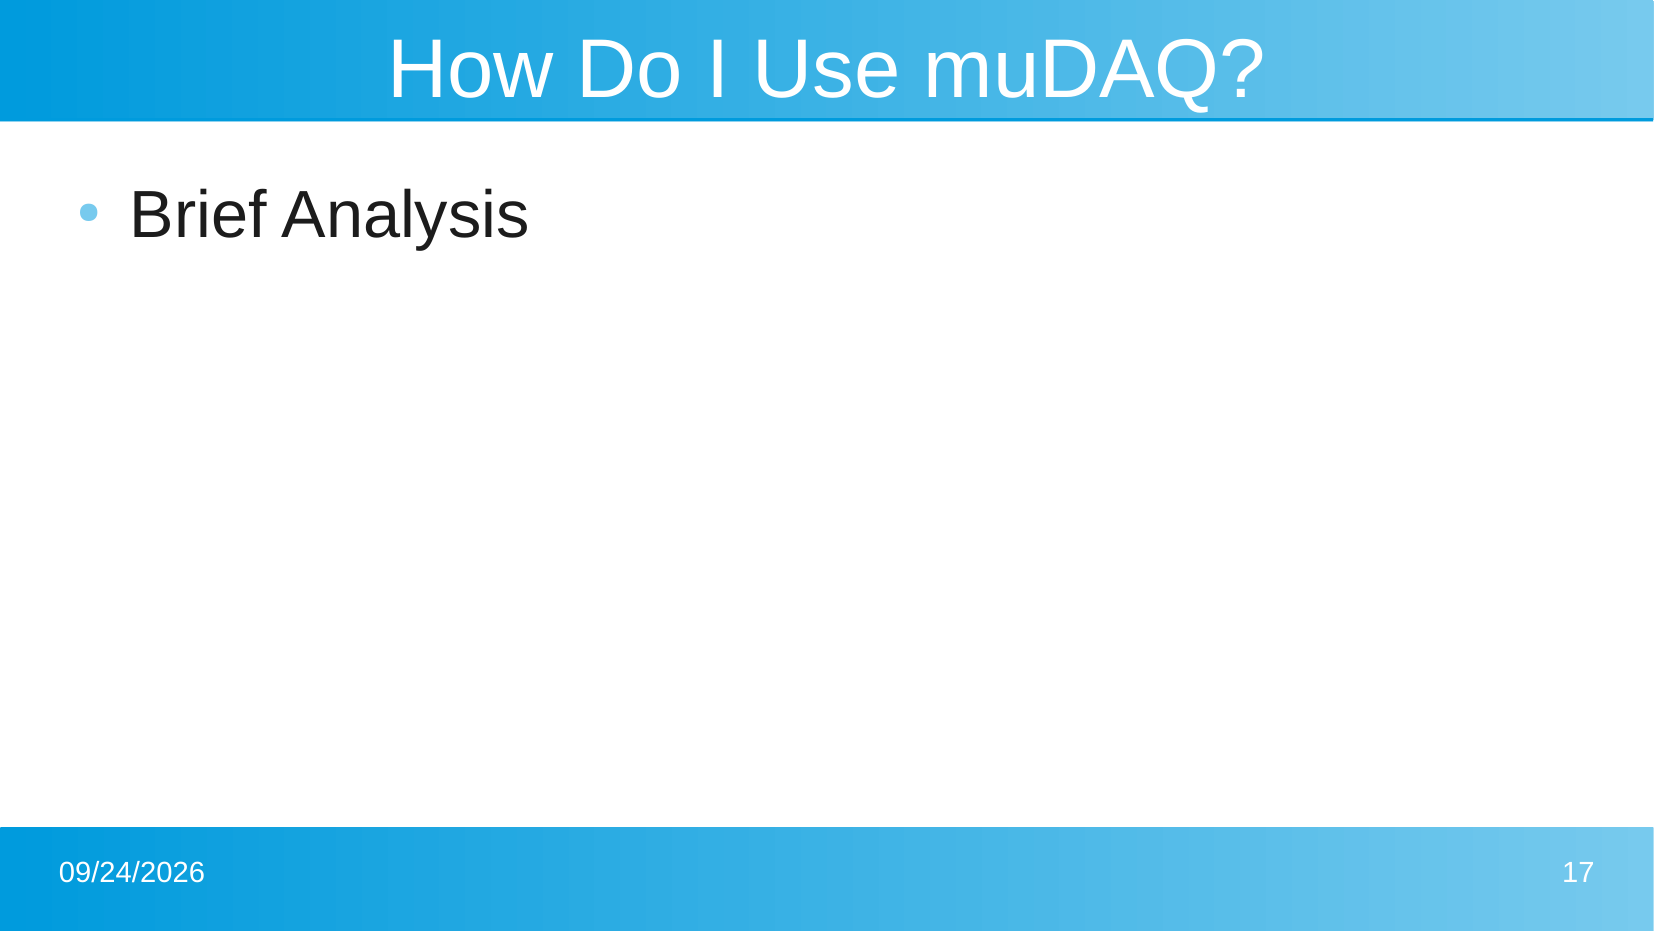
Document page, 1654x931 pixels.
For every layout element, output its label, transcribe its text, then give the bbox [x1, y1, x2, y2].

list Brief Analysis [59, 177, 1595, 768]
title How Do I Use muDAQ? [59, 22, 1595, 116]
